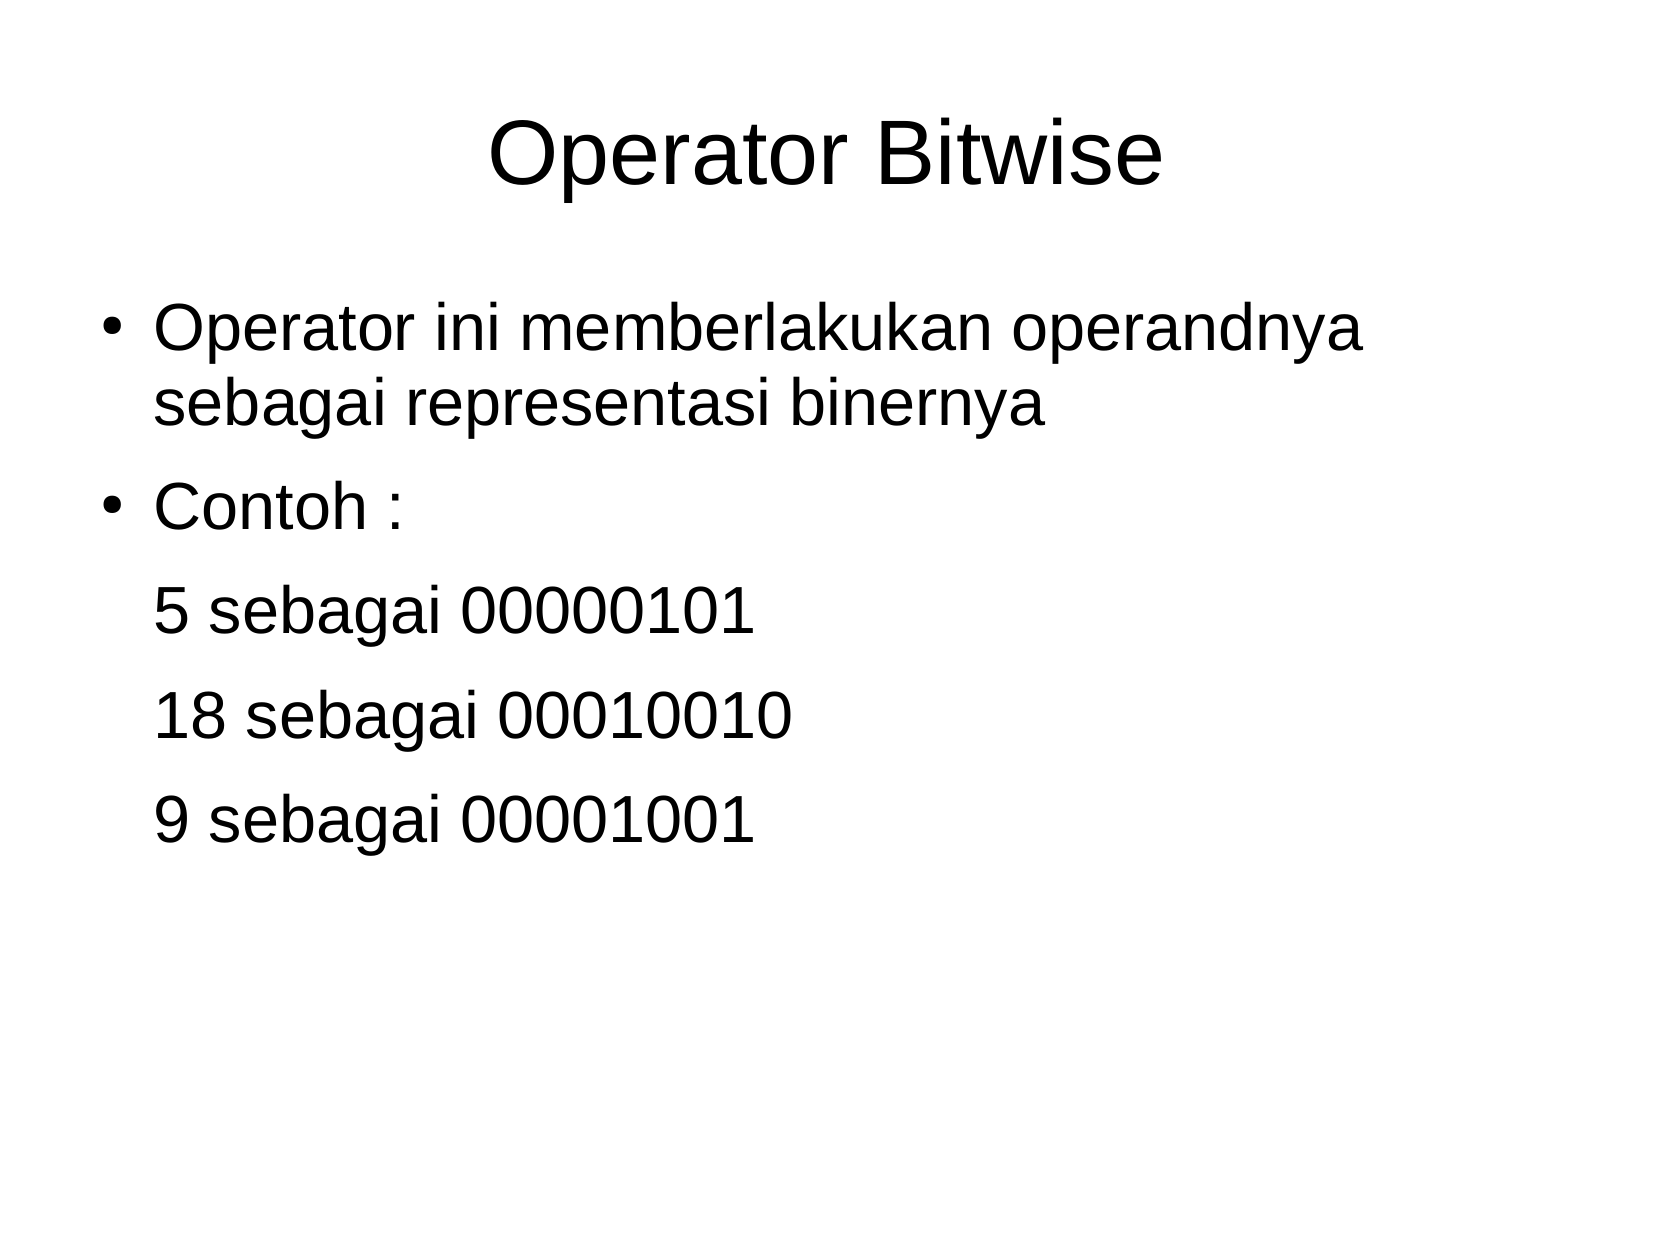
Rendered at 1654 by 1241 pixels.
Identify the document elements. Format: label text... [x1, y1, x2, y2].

list Operator ini memberlakukan operandnya sebagai representasi binernya Contoh : 5 sebagai 00000101 18 sebagai 00010010 9 sebagai 00001001 [82, 290, 1571, 1010]
title Operator Bitwise [82, 49, 1571, 257]
